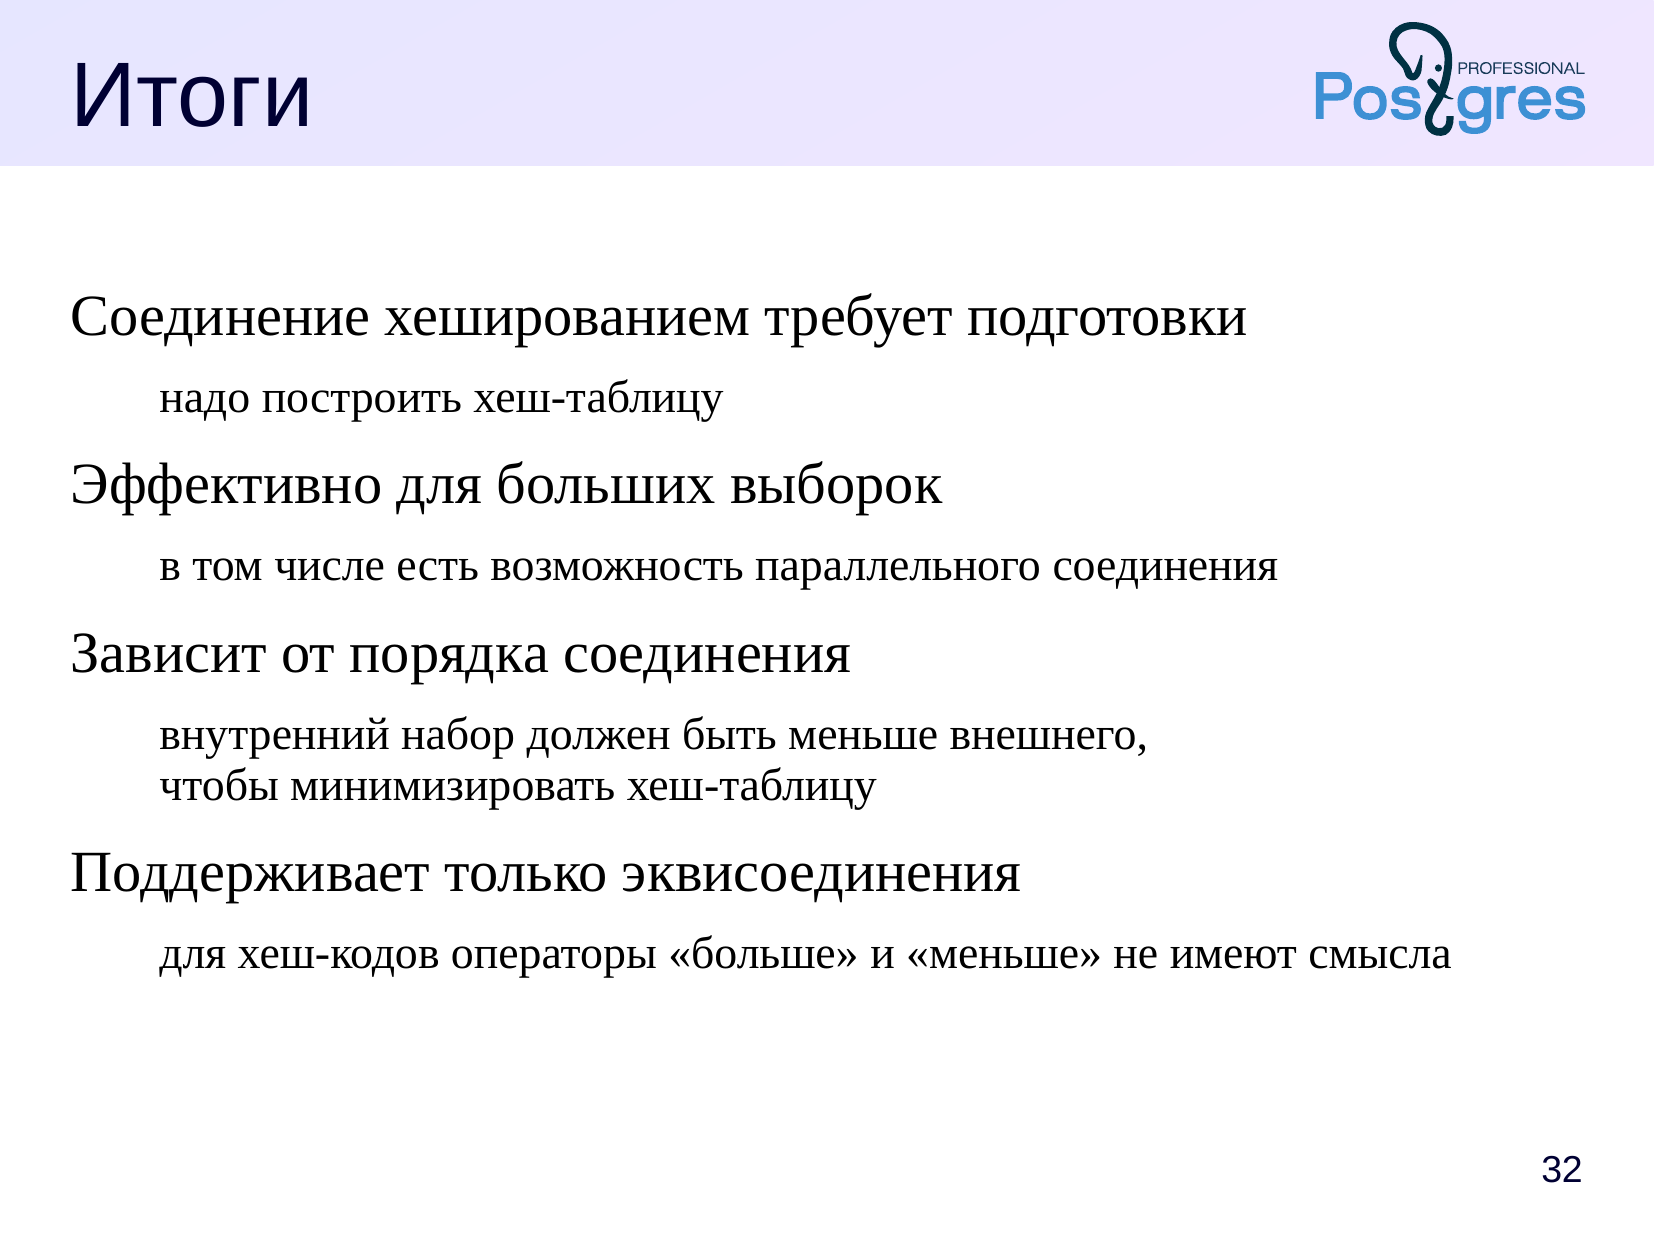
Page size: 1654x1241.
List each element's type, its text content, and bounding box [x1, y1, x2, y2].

list Соединение хешированием требует подготовки надо построить хеш-таблицу Эффективно для больших выборок в том числе есть возможность параллельного соединения Зависит от порядка соединения внутренний набор должен быть меньше внешнего, чтобы минимизировать хеш-таблицу Поддерживает только эквисоединения для хеш-кодов операторы «больше» и «меньше» не имеют смысла [70, 283, 1583, 1141]
title Итоги [70, 43, 1261, 166]
